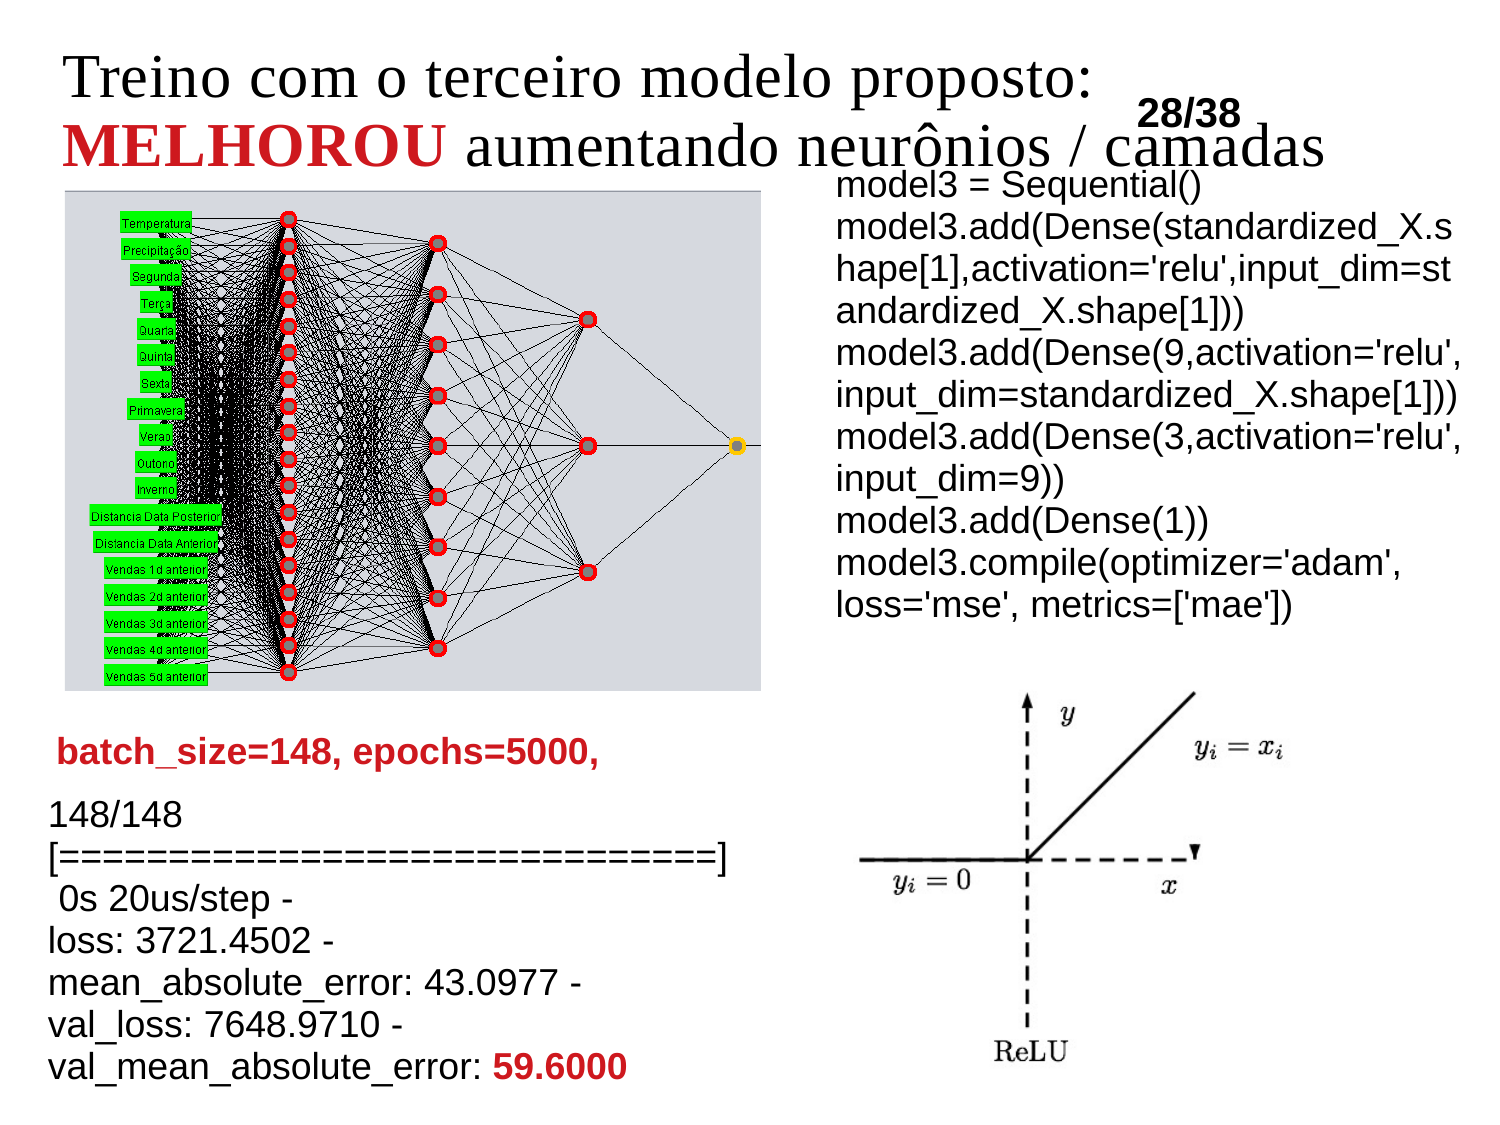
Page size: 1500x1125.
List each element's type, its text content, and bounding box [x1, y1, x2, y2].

text_box 28/38 [1122, 82, 1335, 144]
picture [834, 661, 1323, 1083]
text_box 148/148 [==============================] 0s 20us/step - loss: 3721.4502 - mean_absolute_error: 43.0977 - val_loss: 7648.9710 - val_mean_absolute_error: 59.6000 [33, 786, 756, 1096]
picture [64, 190, 761, 691]
text_box Treino com o terceiro modelo proposto: MELHOROU aumentando neurônios / camadas [47, 33, 1441, 257]
text_box model3 = Sequential() model3.add(Dense(standardized_X.shape[1],activation='relu',input_dim=standardized_X.shape[1])) model3.add(Dense(9,activation='relu',input_dim=standardized_X.shape[1])) model3.add(Dense(3,activation='relu',input_dim=9)) model3.add(Dense(1)) model3.compile(optimizer='adam', loss='mse', metrics=['mae']) [820, 155, 1483, 633]
text_box batch_size=148, epochs=5000, [41, 722, 686, 786]
